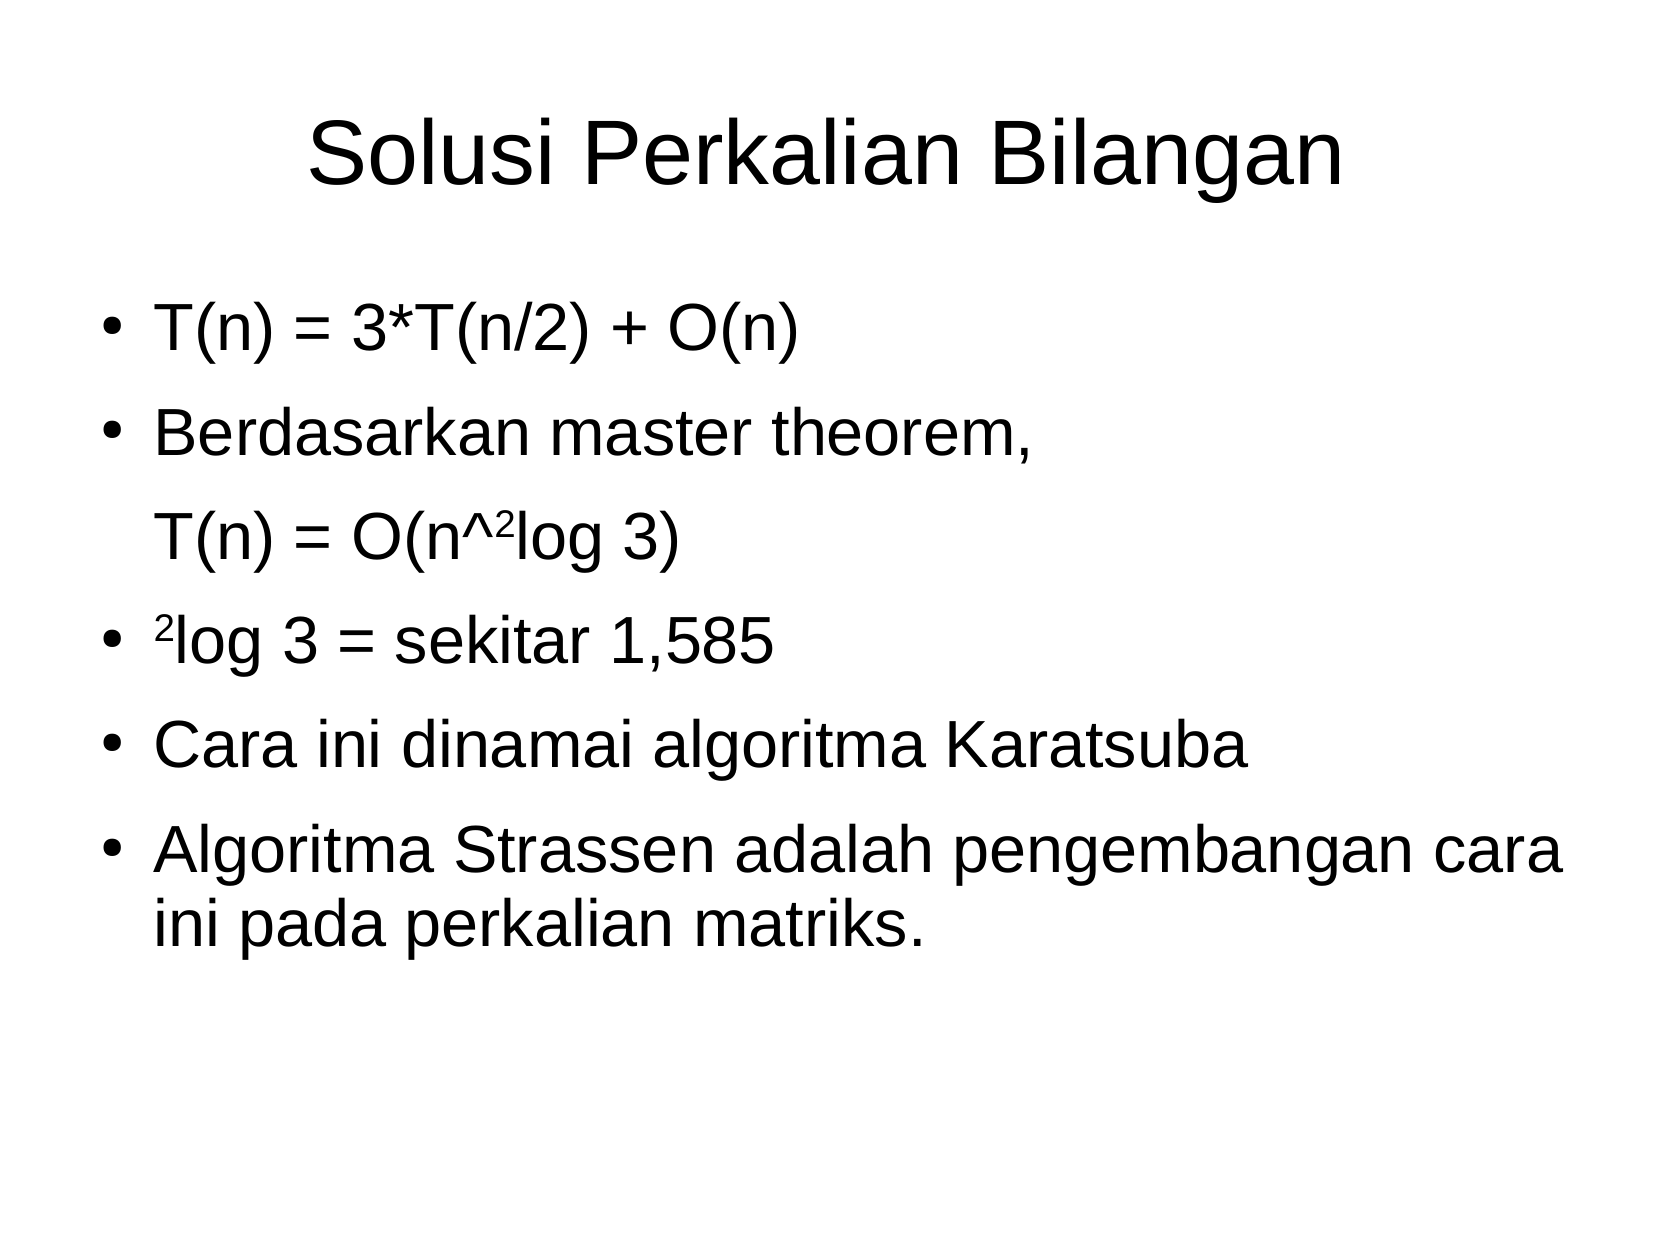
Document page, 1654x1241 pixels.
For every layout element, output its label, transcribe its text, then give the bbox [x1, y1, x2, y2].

list T(n) = 3*T(n/2) + O(n) Berdasarkan master theorem, T(n) = O(n^2log 3) 2log 3 = sekitar 1,585 Cara ini dinamai algoritma Karatsuba Algoritma Strassen adalah pengembangan cara ini pada perkalian matriks. [82, 290, 1571, 1010]
title Solusi Perkalian Bilangan [82, 49, 1571, 257]
